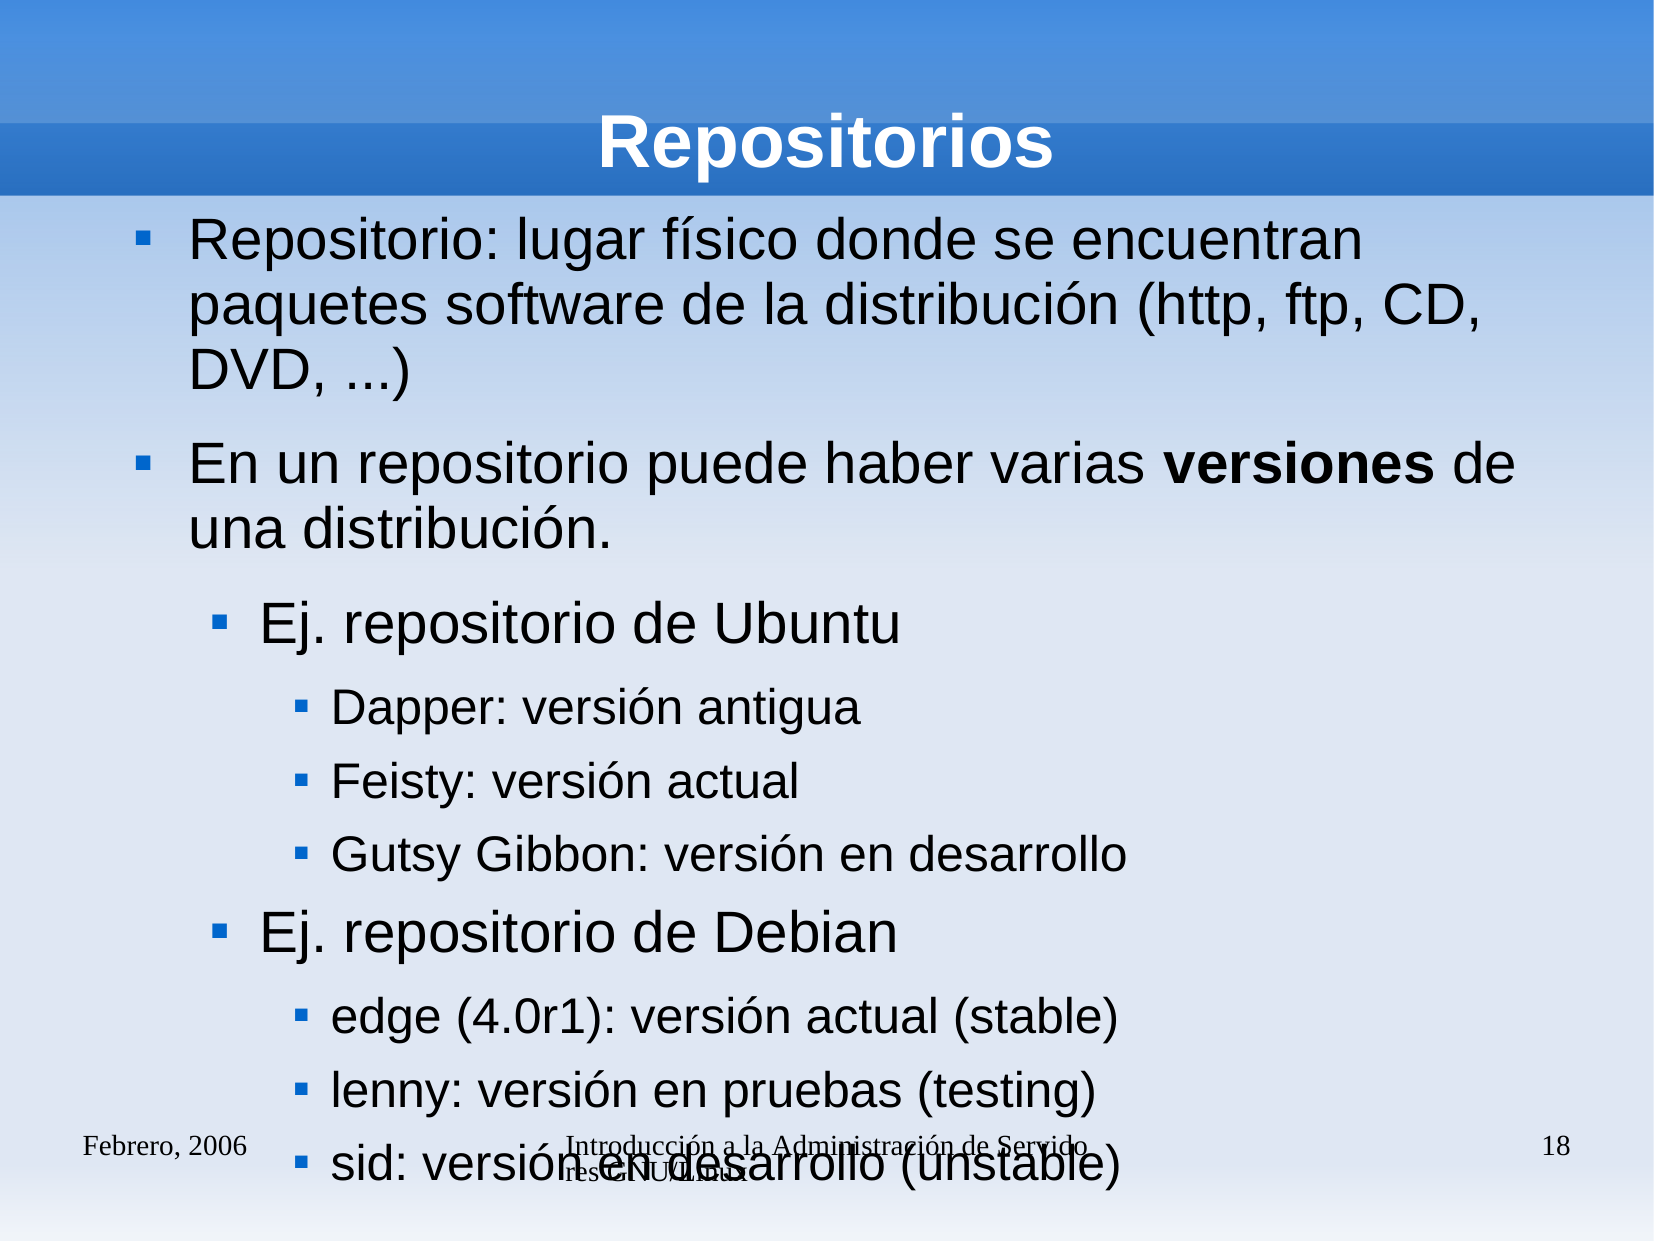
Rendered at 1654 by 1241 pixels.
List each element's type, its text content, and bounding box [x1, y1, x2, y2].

title Repositorios [88, 37, 1565, 246]
picture [0, 0, 1654, 1241]
list Repositorio: lugar físico donde se encuentran paquetes software de la distribución (http, ftp, CD, DVD, ...) En un repositorio puede haber varias versiones de una distribución. Ej. repositorio de Ubuntu Dapper: versión antigua Feisty: versión actual Gutsy Gibbon: versión en desarrollo Ej. repositorio de Debian edge (4.0r1): versión actual (stable) lenny: versión en pruebas (testing) sid: versión en desarrollo (unstable) [118, 206, 1536, 1211]
